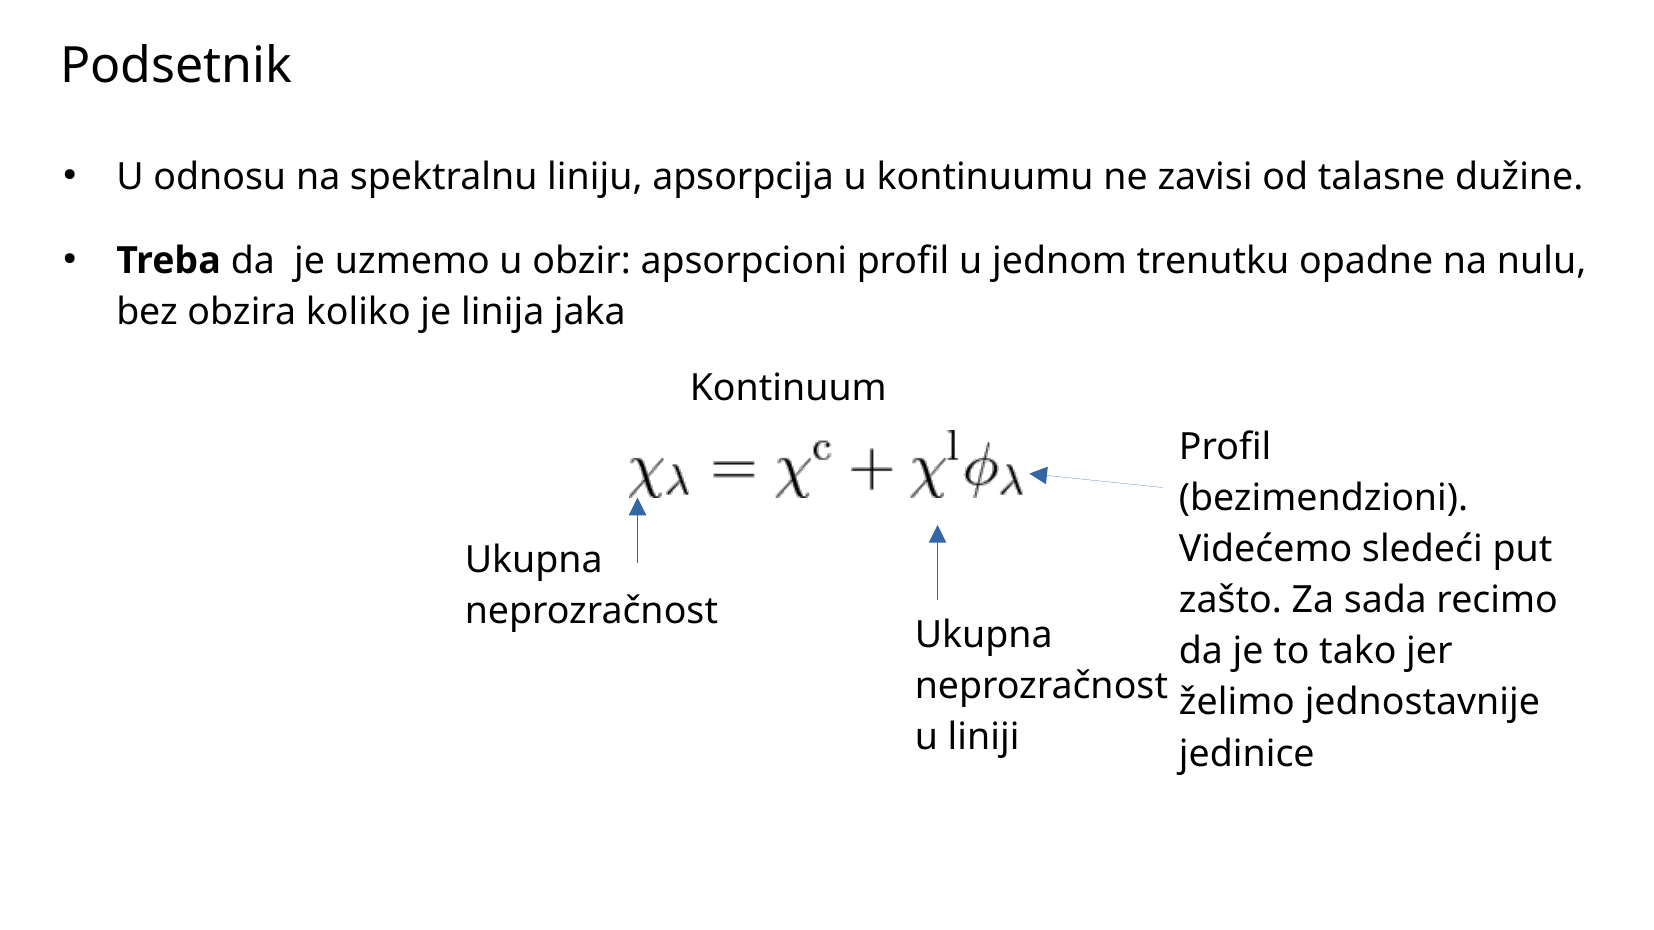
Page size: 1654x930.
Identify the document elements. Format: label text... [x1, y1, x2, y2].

title Podsetnik [59, 13, 1648, 113]
list U odnosu na spektralnu liniju, apsorpcija u kontinuumu ne zavisi od talasne dužine. Treba da je uzmemo u obzir: apsorpcioni profil u jednom trenutku opadne na nulu, bez obzira koliko je linija jaka [45, 149, 1635, 880]
text_box Ukupna neprozračnost [450, 525, 751, 638]
text_box Kontinuum [675, 353, 976, 413]
text_box Ukupna neprozračnost u liniji [900, 600, 1201, 749]
text_box Profil (bezimendzioni). Videćemo sledeći put zašto. Za sada recimo da je to tako jer želimo jednostavnije jedinice [1164, 412, 1577, 650]
picture [629, 430, 1024, 498]
